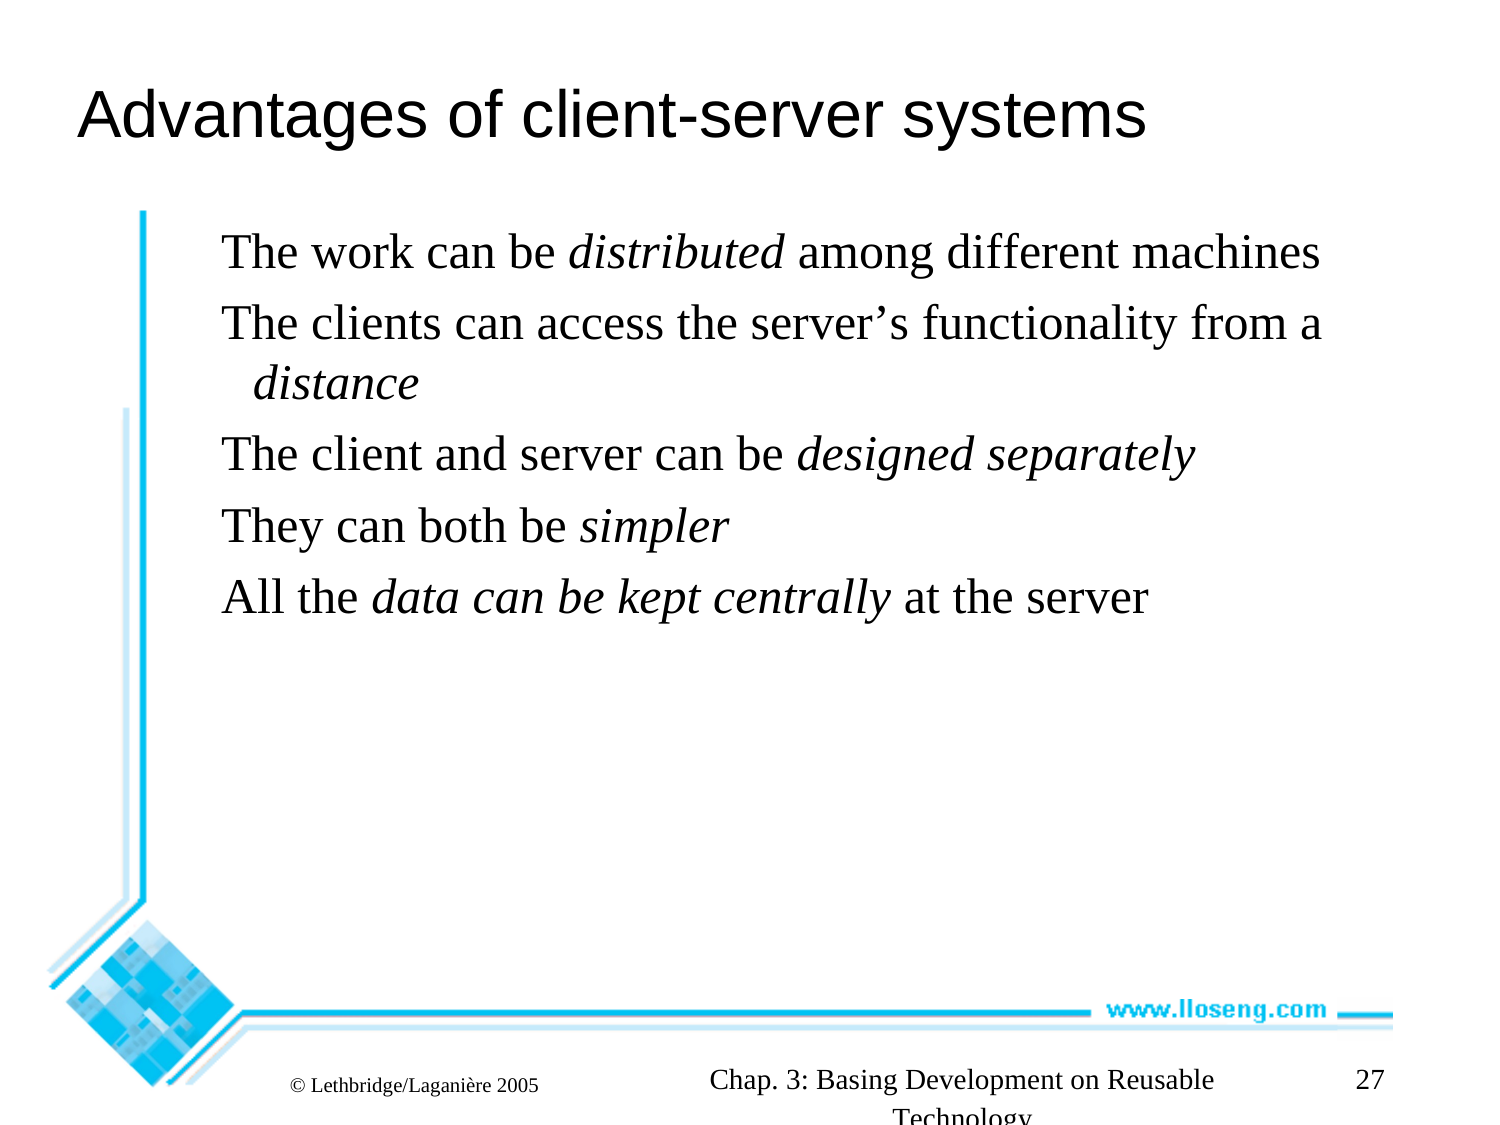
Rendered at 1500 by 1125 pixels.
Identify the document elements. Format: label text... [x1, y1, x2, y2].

title Advantages of client-server systems [62, 37, 1413, 188]
text_box Chap. 3: Basing Development on Reusable Technology [624, 1050, 1300, 1125]
picture [35, 199, 1363, 1089]
text_box © Lethbridge/Laganière 2005 [275, 1062, 601, 1125]
picture [163, 984, 174, 1006]
list The work can be distributed among different machines The clients can access the server’s functionality from a distance The client and server can be designed separately They can both be simpler All the data can be kept centrally at the server [174, 212, 1413, 1011]
text_box 15 [1325, 1050, 1401, 1125]
